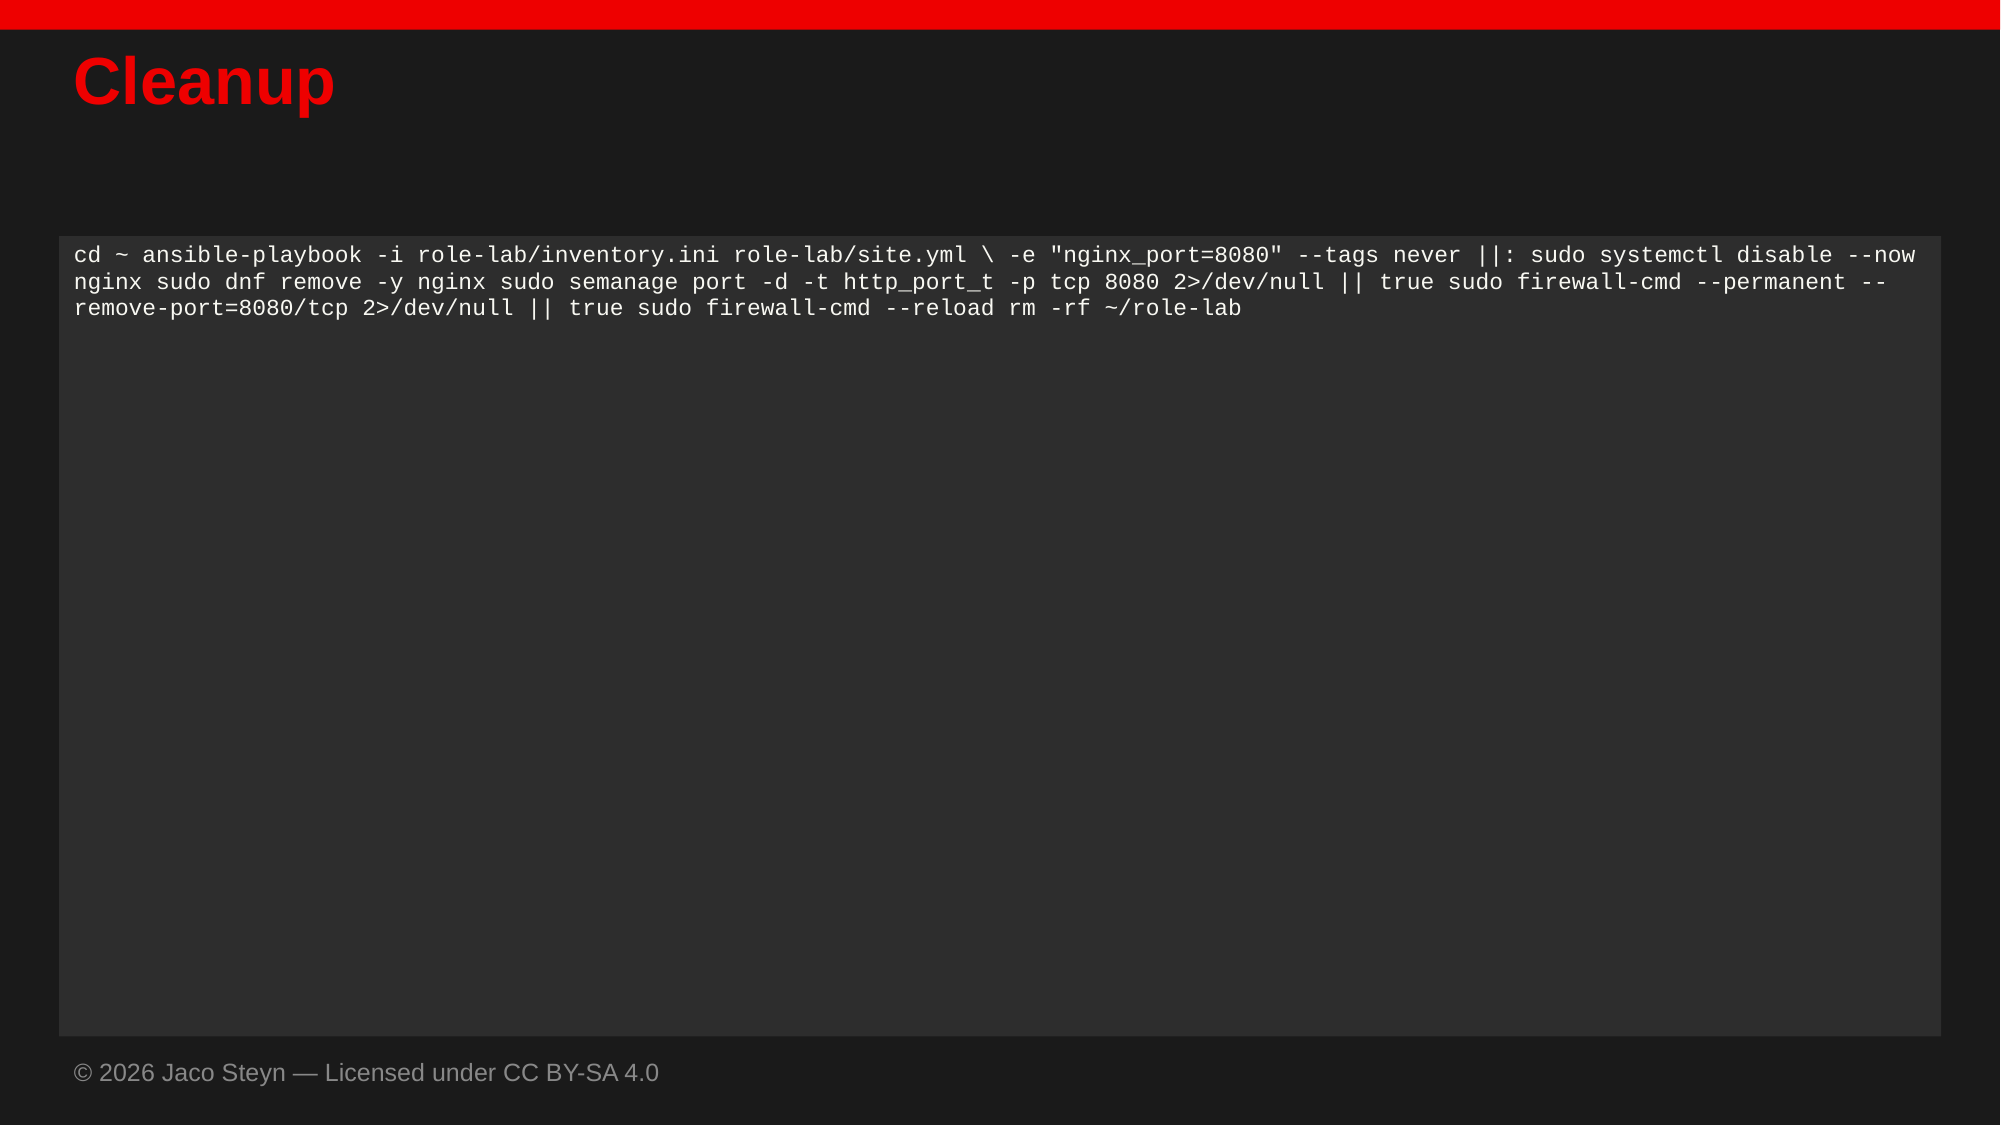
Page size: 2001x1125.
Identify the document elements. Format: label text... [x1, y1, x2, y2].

text_box Cleanup [59, 36, 1942, 208]
text_box cd ~ ansible-playbook -i role-lab/inventory.ini role-lab/site.yml \ -e "nginx_port=8080" --tags never ||: sudo systemctl disable --now nginx sudo dnf remove -y nginx sudo semanage port -d -t http_port_t -p tcp 8080 2>/dev/null || true sudo firewall-cmd --permanent --remove-port=8080/tcp 2>/dev/null || true sudo firewall-cmd --reload rm -rf ~/role-lab [59, 236, 1942, 1037]
text_box © 2026 Jaco Steyn — Licensed under CC BY-SA 4.0 [59, 1051, 1942, 1093]
text_box [0, 0, 2001, 30]
